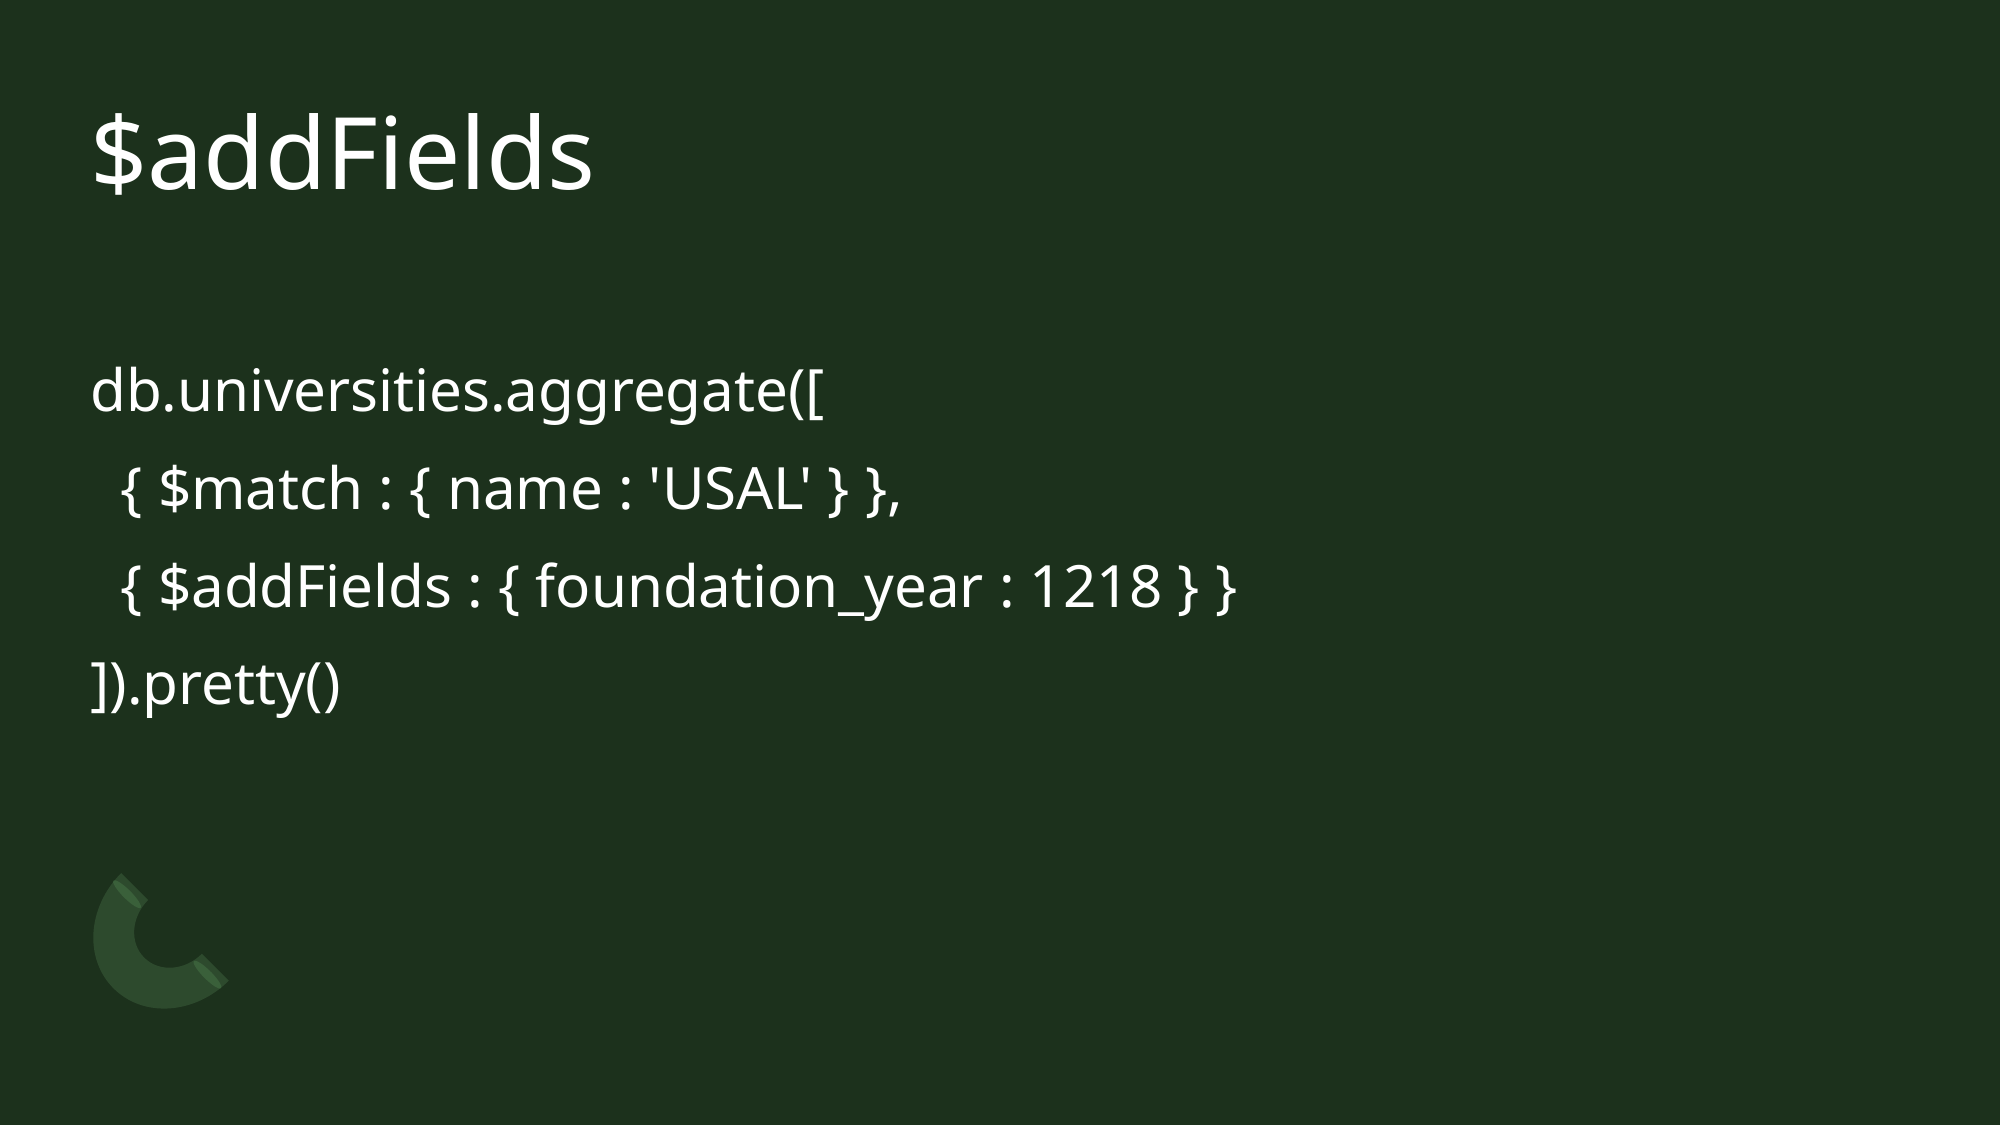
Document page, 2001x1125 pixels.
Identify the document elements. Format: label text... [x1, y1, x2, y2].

list db.universities.aggregate([ { $match : { name : 'USAL' } }, { $addFields : { foundation_year : 1218 } } ]).pretty() [90, 346, 1910, 1000]
title $addFields [90, 90, 1910, 309]
